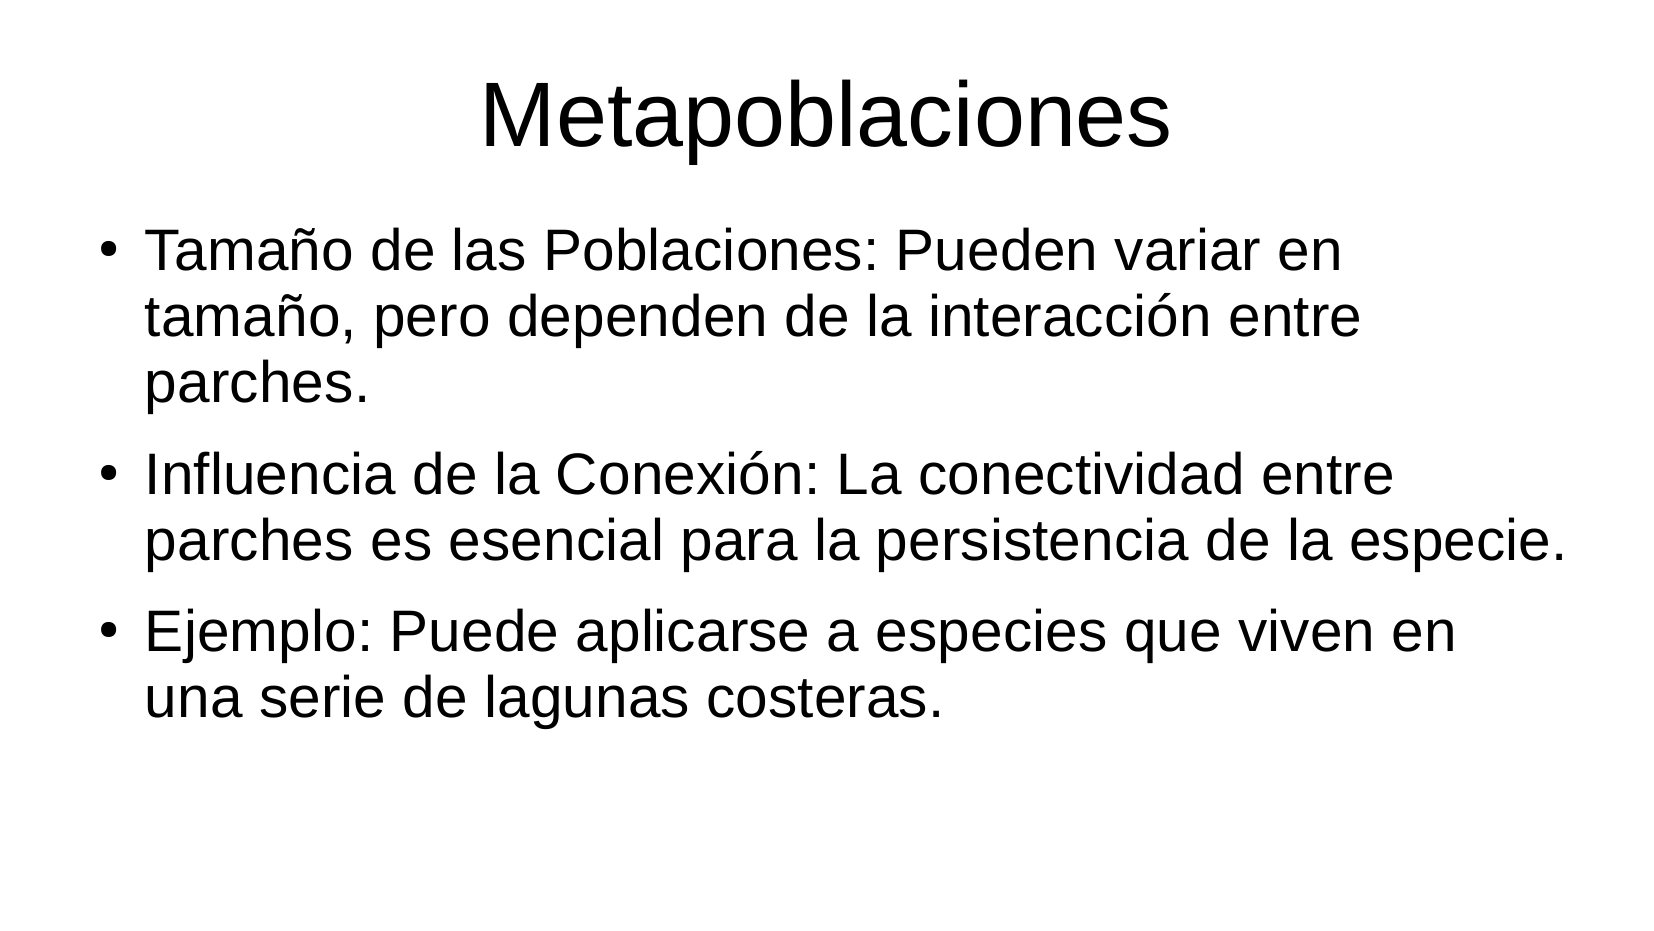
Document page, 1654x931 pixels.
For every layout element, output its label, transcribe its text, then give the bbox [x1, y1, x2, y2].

list Tamaño de las Poblaciones: Pueden variar en tamaño, pero dependen de la interacción entre parches. Influencia de la Conexión: La conectividad entre parches es esencial para la persistencia de la especie. Ejemplo: Puede aplicarse a especies que viven en una serie de lagunas costeras. [82, 217, 1571, 758]
title Metapoblaciones [82, 37, 1571, 193]
